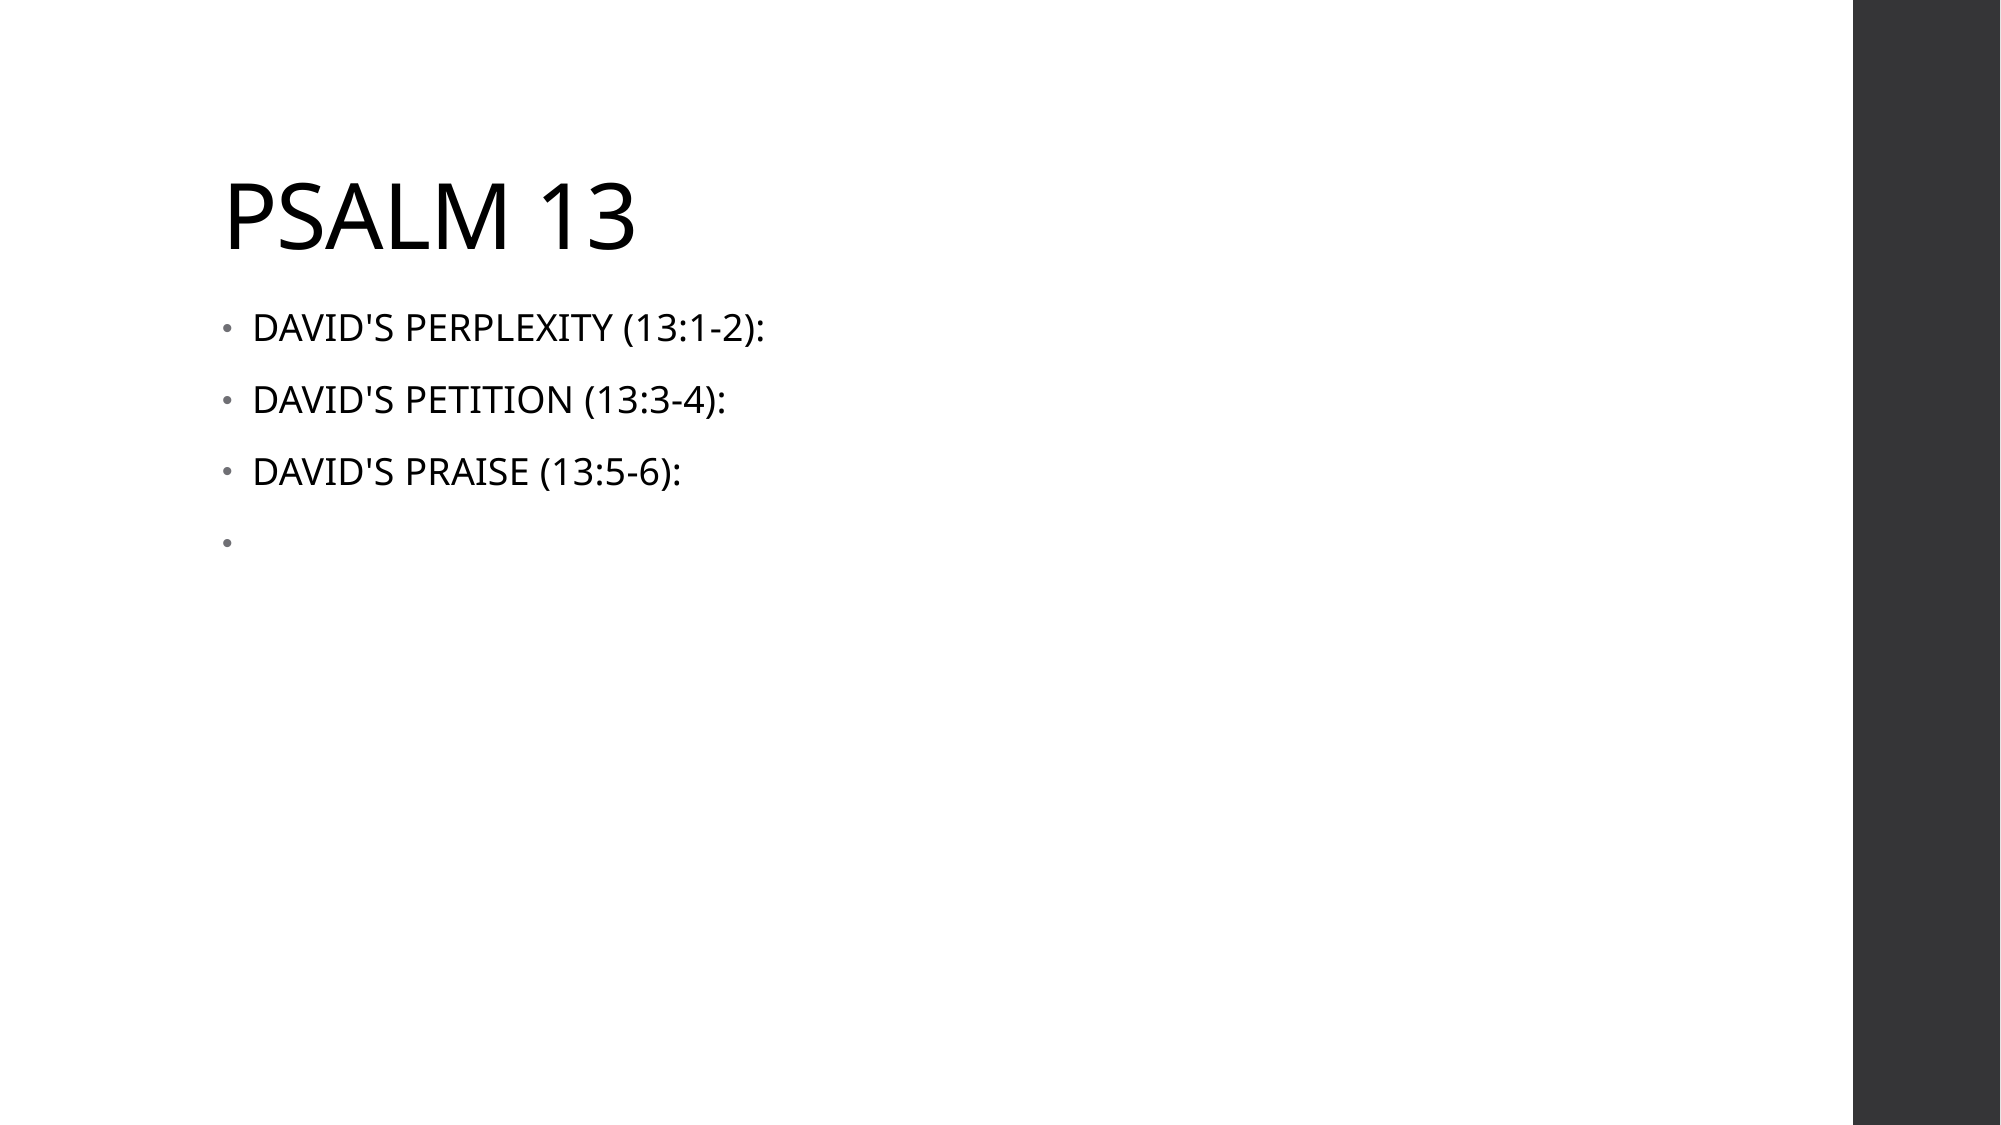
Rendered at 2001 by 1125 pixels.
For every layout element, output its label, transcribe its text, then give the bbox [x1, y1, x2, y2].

list DAVID'S PERPLEXITY (13:1-2): DAVID'S PETITION (13:3-4): DAVID'S PRAISE (13:5-6): [206, 299, 1617, 1014]
title PSALM 13 [206, 60, 1797, 278]
